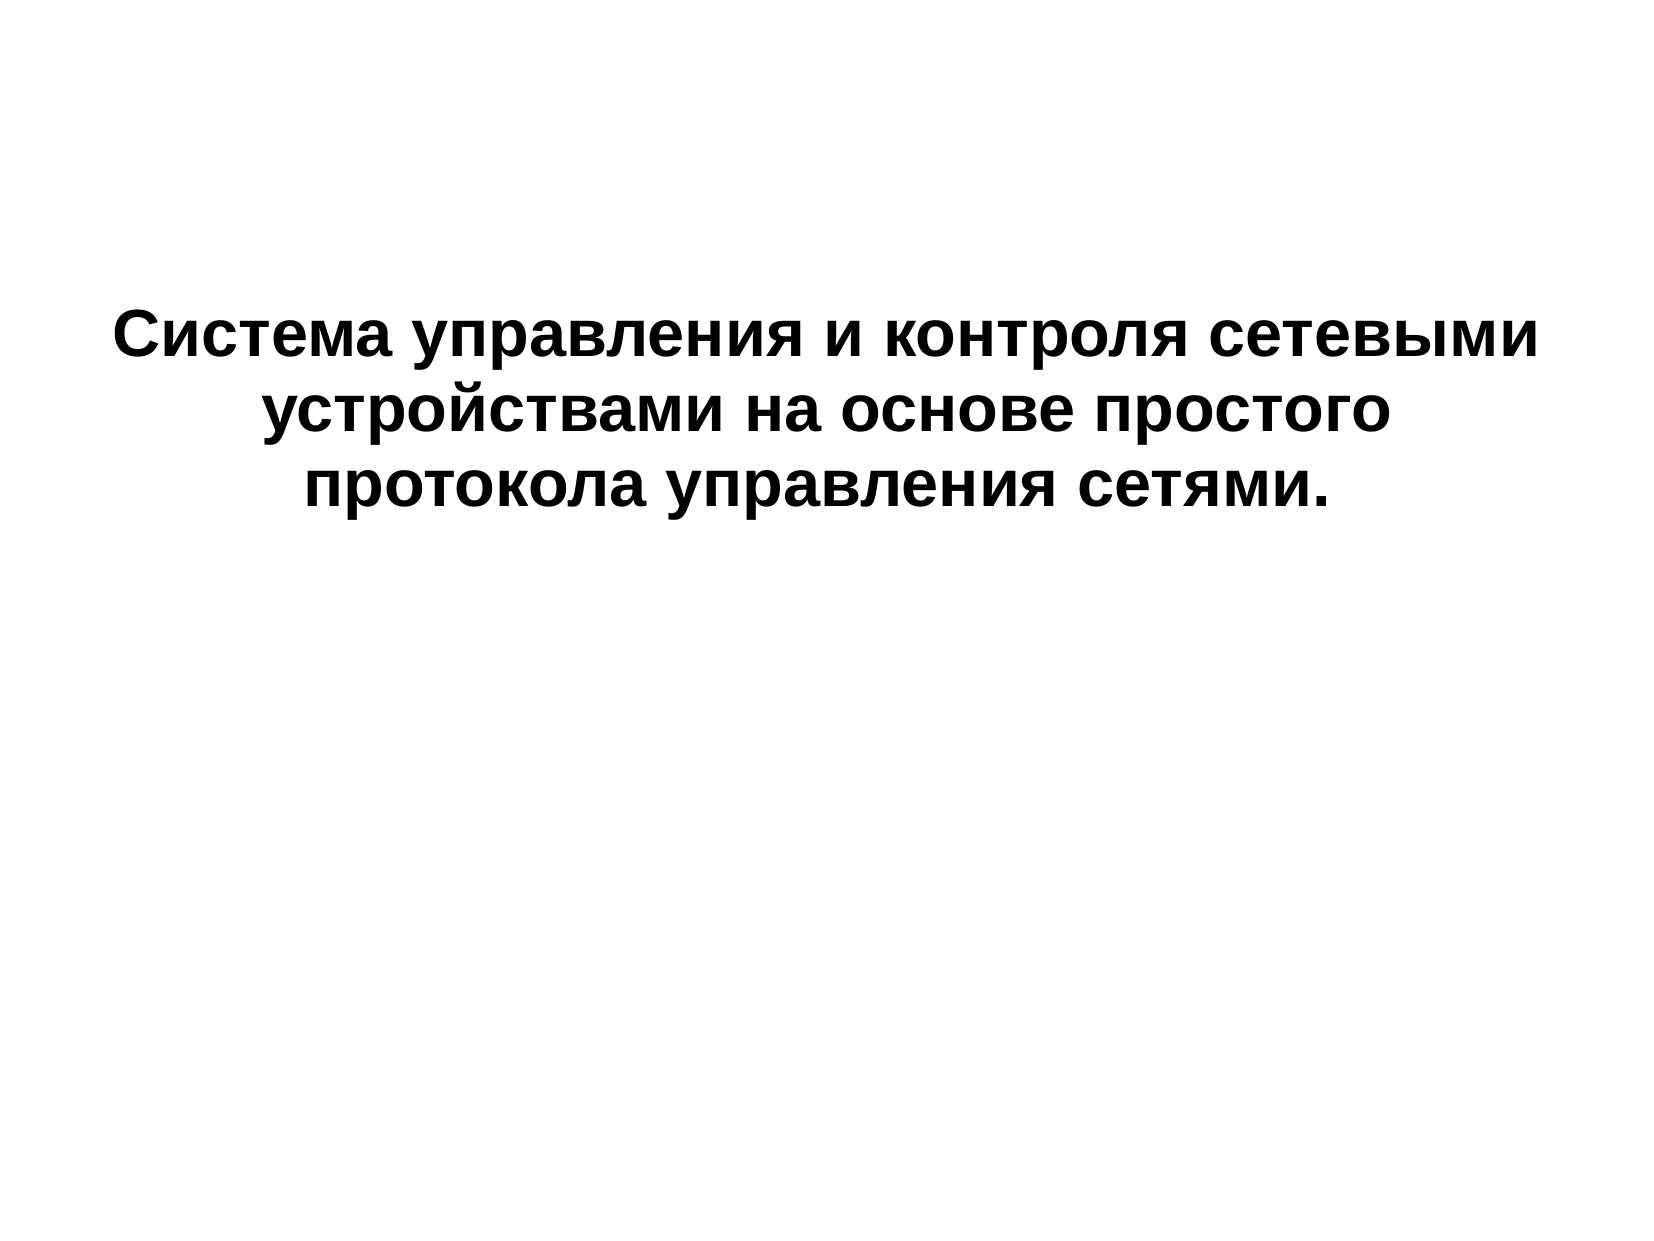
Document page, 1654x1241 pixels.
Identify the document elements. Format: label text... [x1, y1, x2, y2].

list Система управления и контроля сетевыми устройствами на основе простого протокола управления сетями. [82, 296, 1571, 1115]
